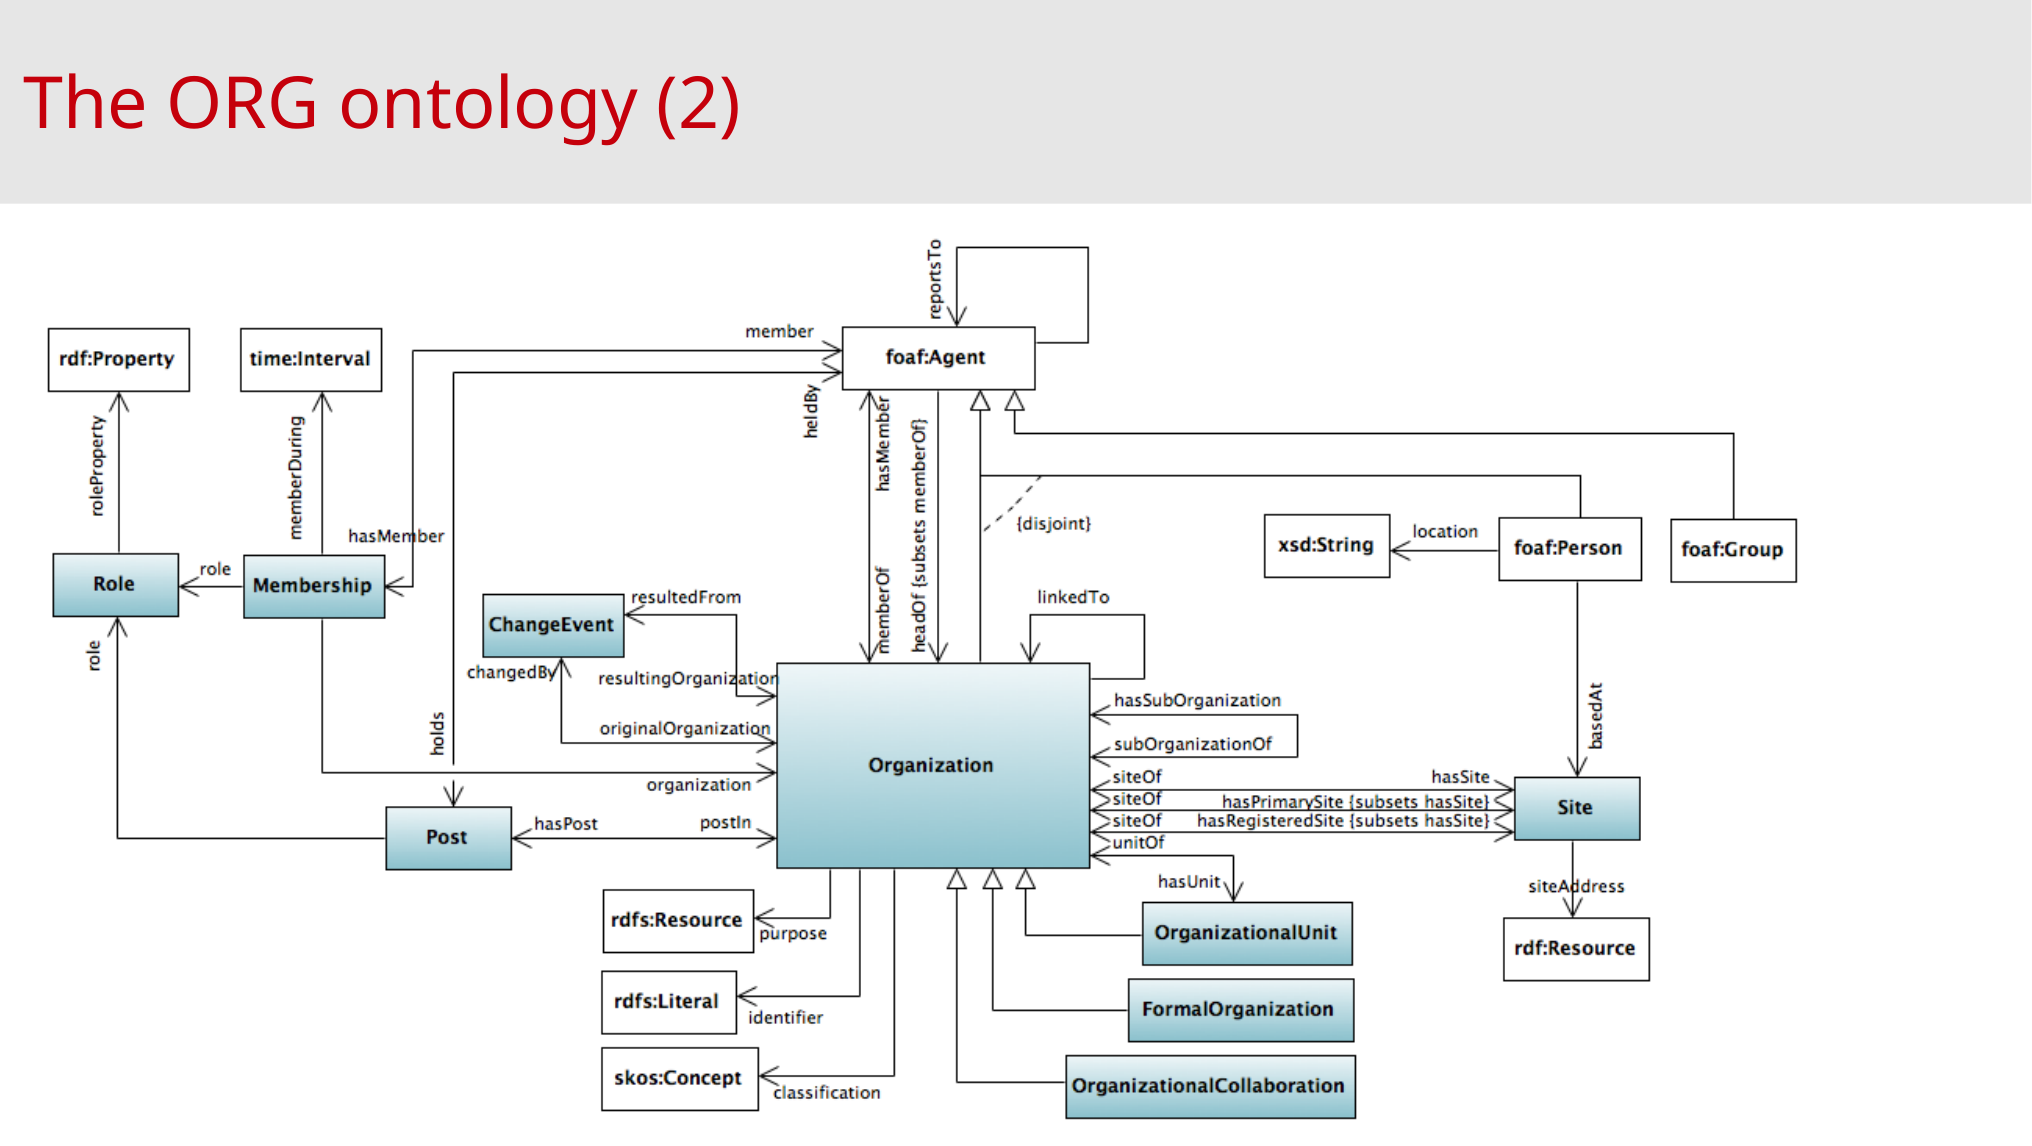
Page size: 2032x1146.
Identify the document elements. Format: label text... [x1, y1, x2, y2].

picture [45, 236, 1802, 1124]
title The ORG ontology (2) [0, 0, 2032, 204]
